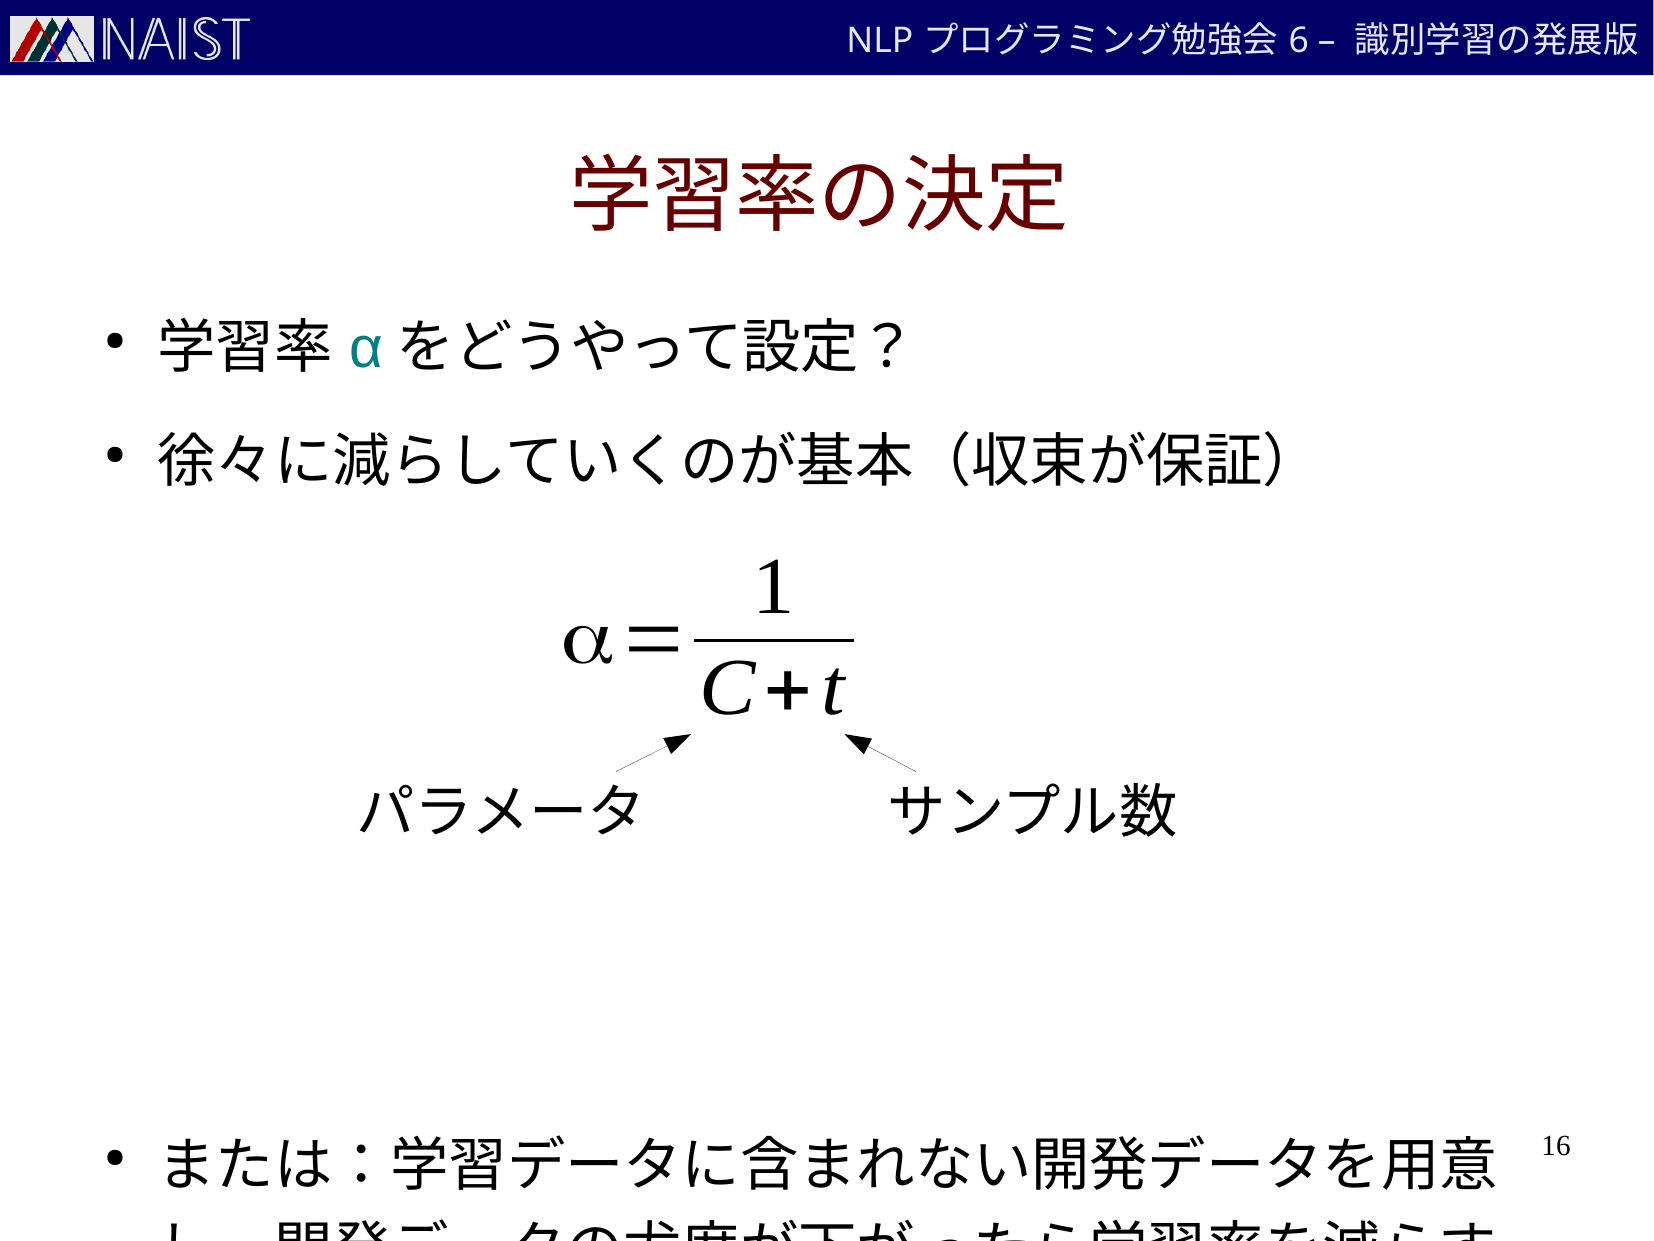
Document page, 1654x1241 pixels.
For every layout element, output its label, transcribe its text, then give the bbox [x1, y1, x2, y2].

picture [102, 17, 251, 60]
title 学習率の決定 [75, 92, 1564, 285]
chart [540, 542, 879, 735]
text_box パラメータ [341, 771, 661, 855]
text_box サンプル数 [873, 771, 1400, 855]
picture [10, 16, 94, 62]
list 学習率αをどうやって設定？ 徐々に減らしていくのが基本（収束が保証） または：学習データに含まれない開発データを用意し、開発データの尤度が下がったら学習率を減らす [86, 300, 1576, 1075]
